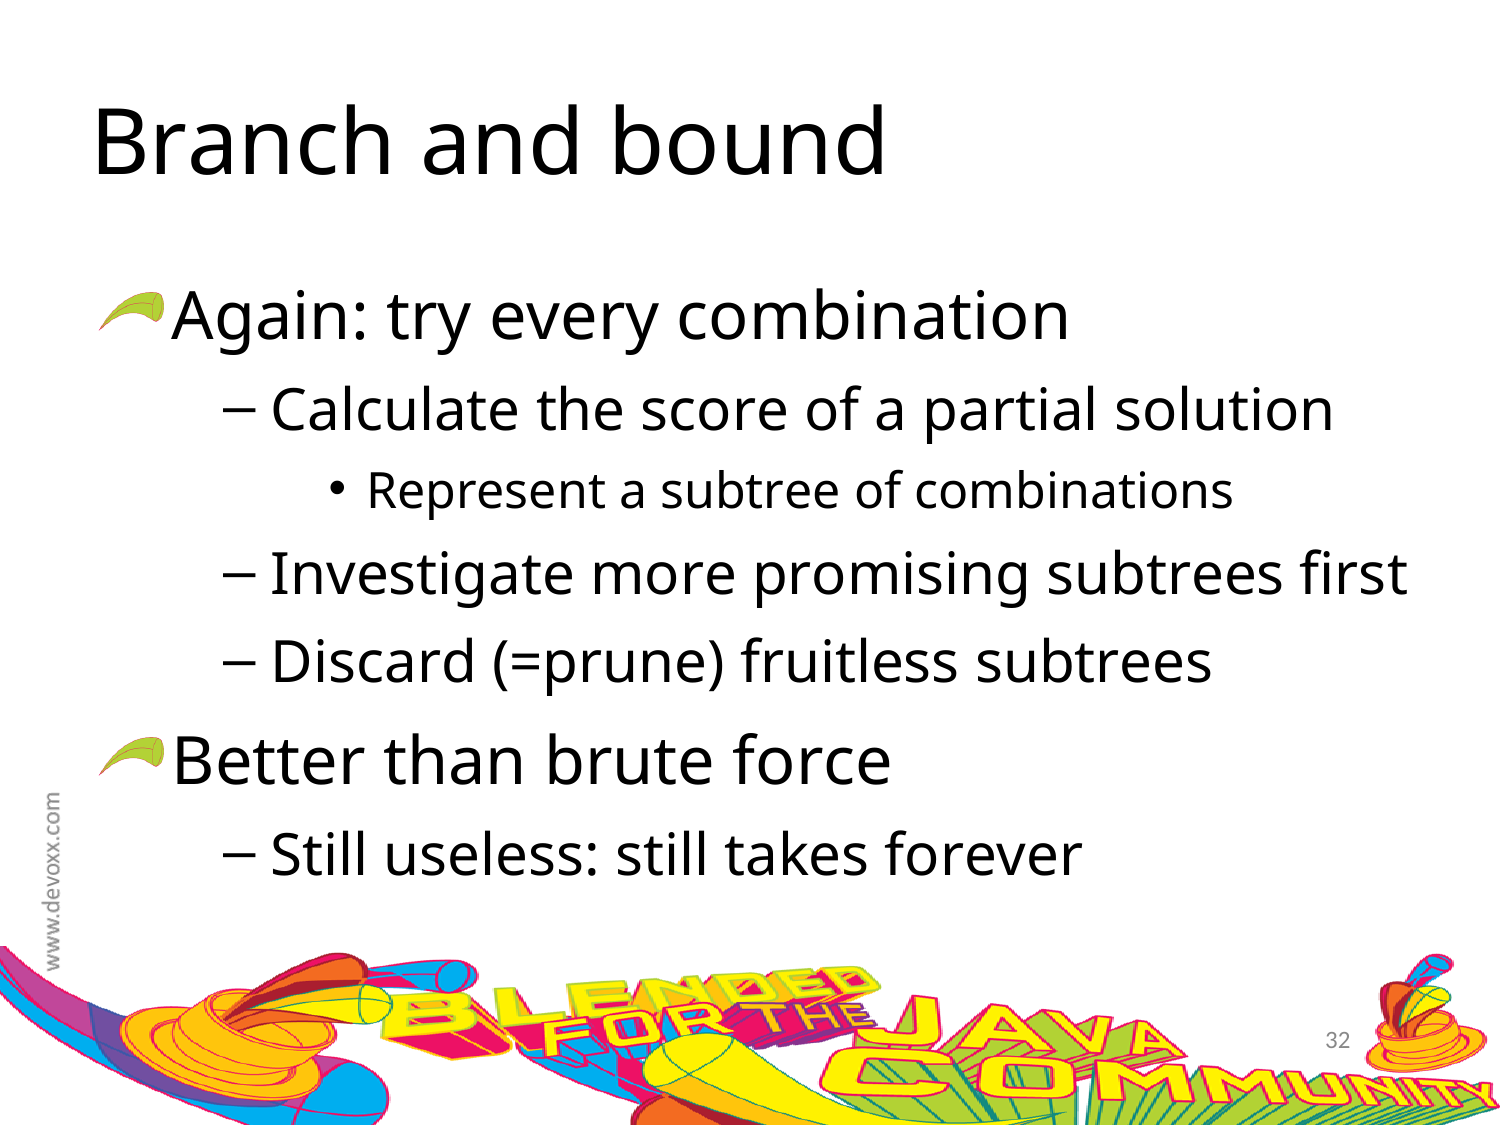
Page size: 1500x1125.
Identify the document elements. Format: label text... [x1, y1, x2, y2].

list Again: try every combination Calculate the score of a partial solution Represent a subtree of combinations Investigate more promising subtrees first Discard (=prune) fruitless subtrees Better than brute force Still useless: still takes forever [75, 262, 1426, 878]
picture [0, 757, 1500, 1125]
title Branch and bound [75, 45, 1426, 233]
